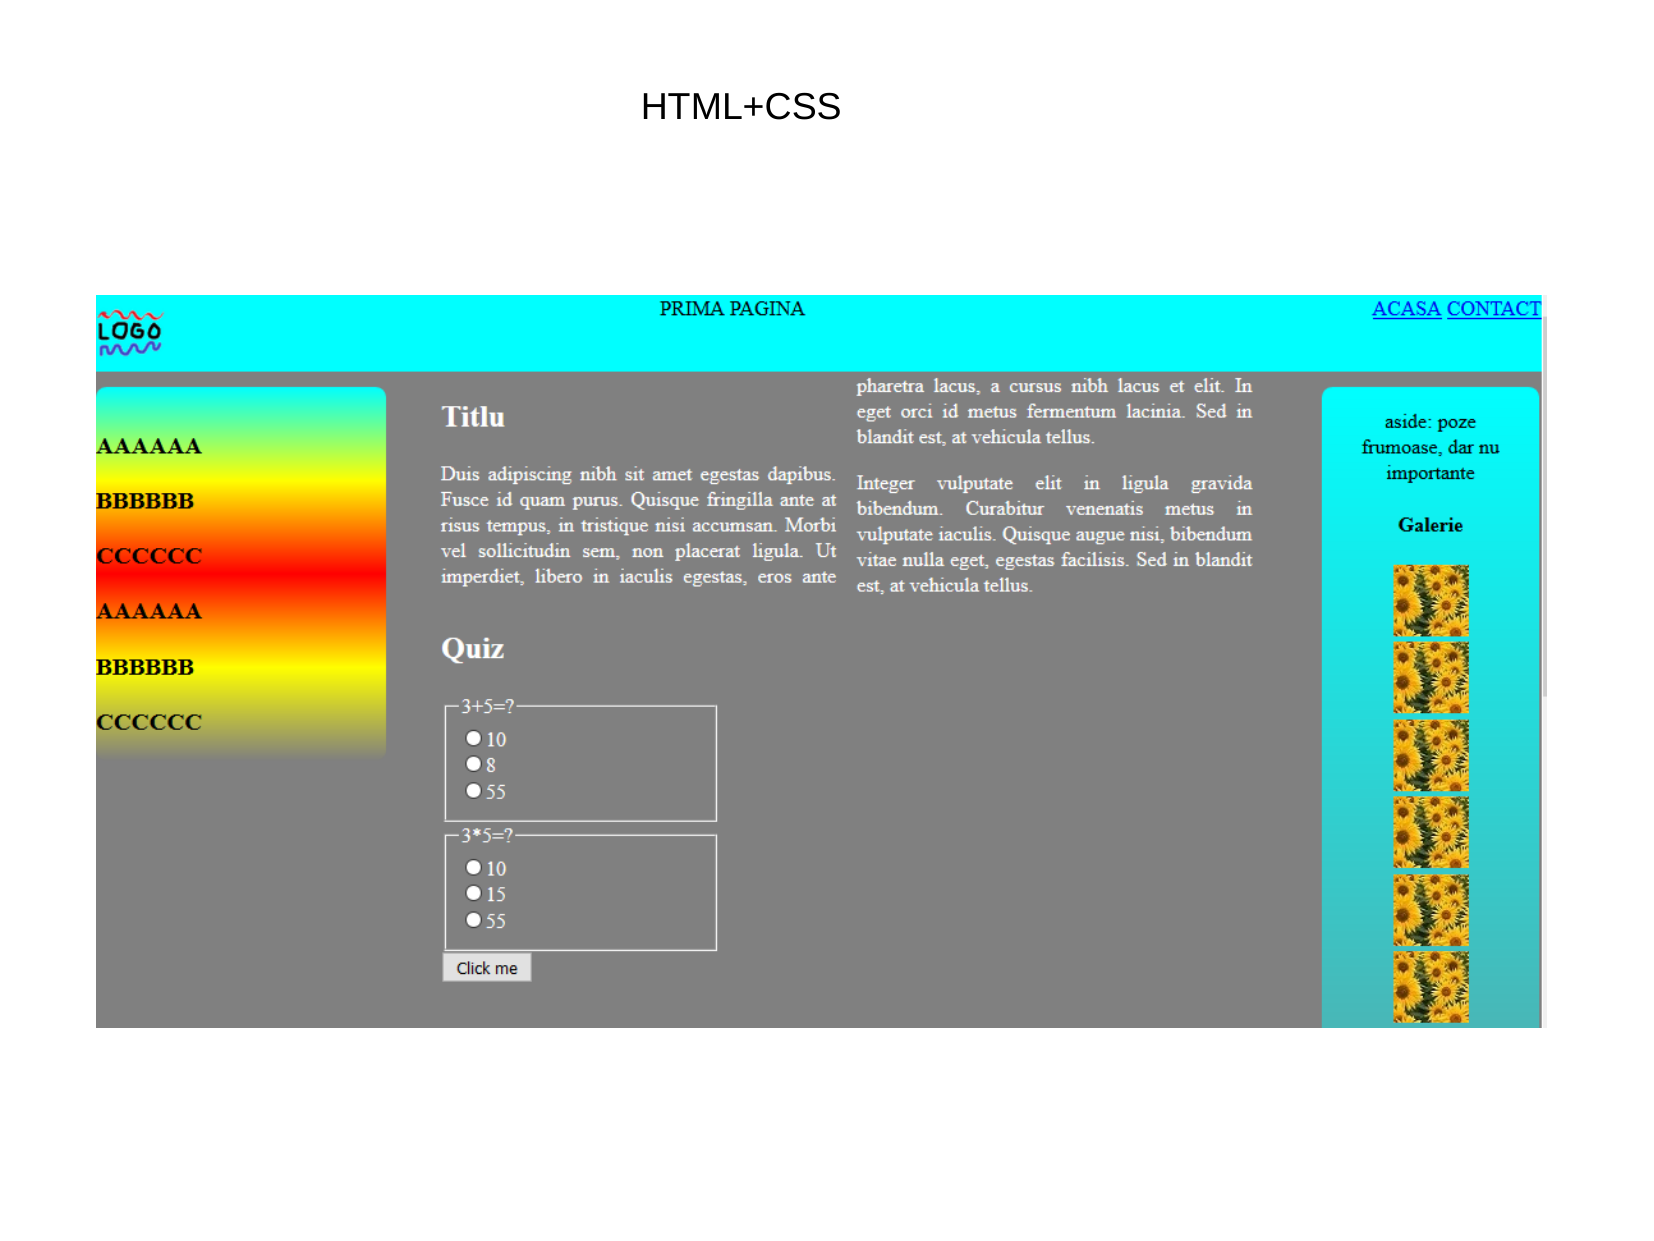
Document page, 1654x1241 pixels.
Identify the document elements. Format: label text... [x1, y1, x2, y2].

picture [96, 295, 1547, 1028]
text_box HTML+CSS [626, 74, 857, 135]
